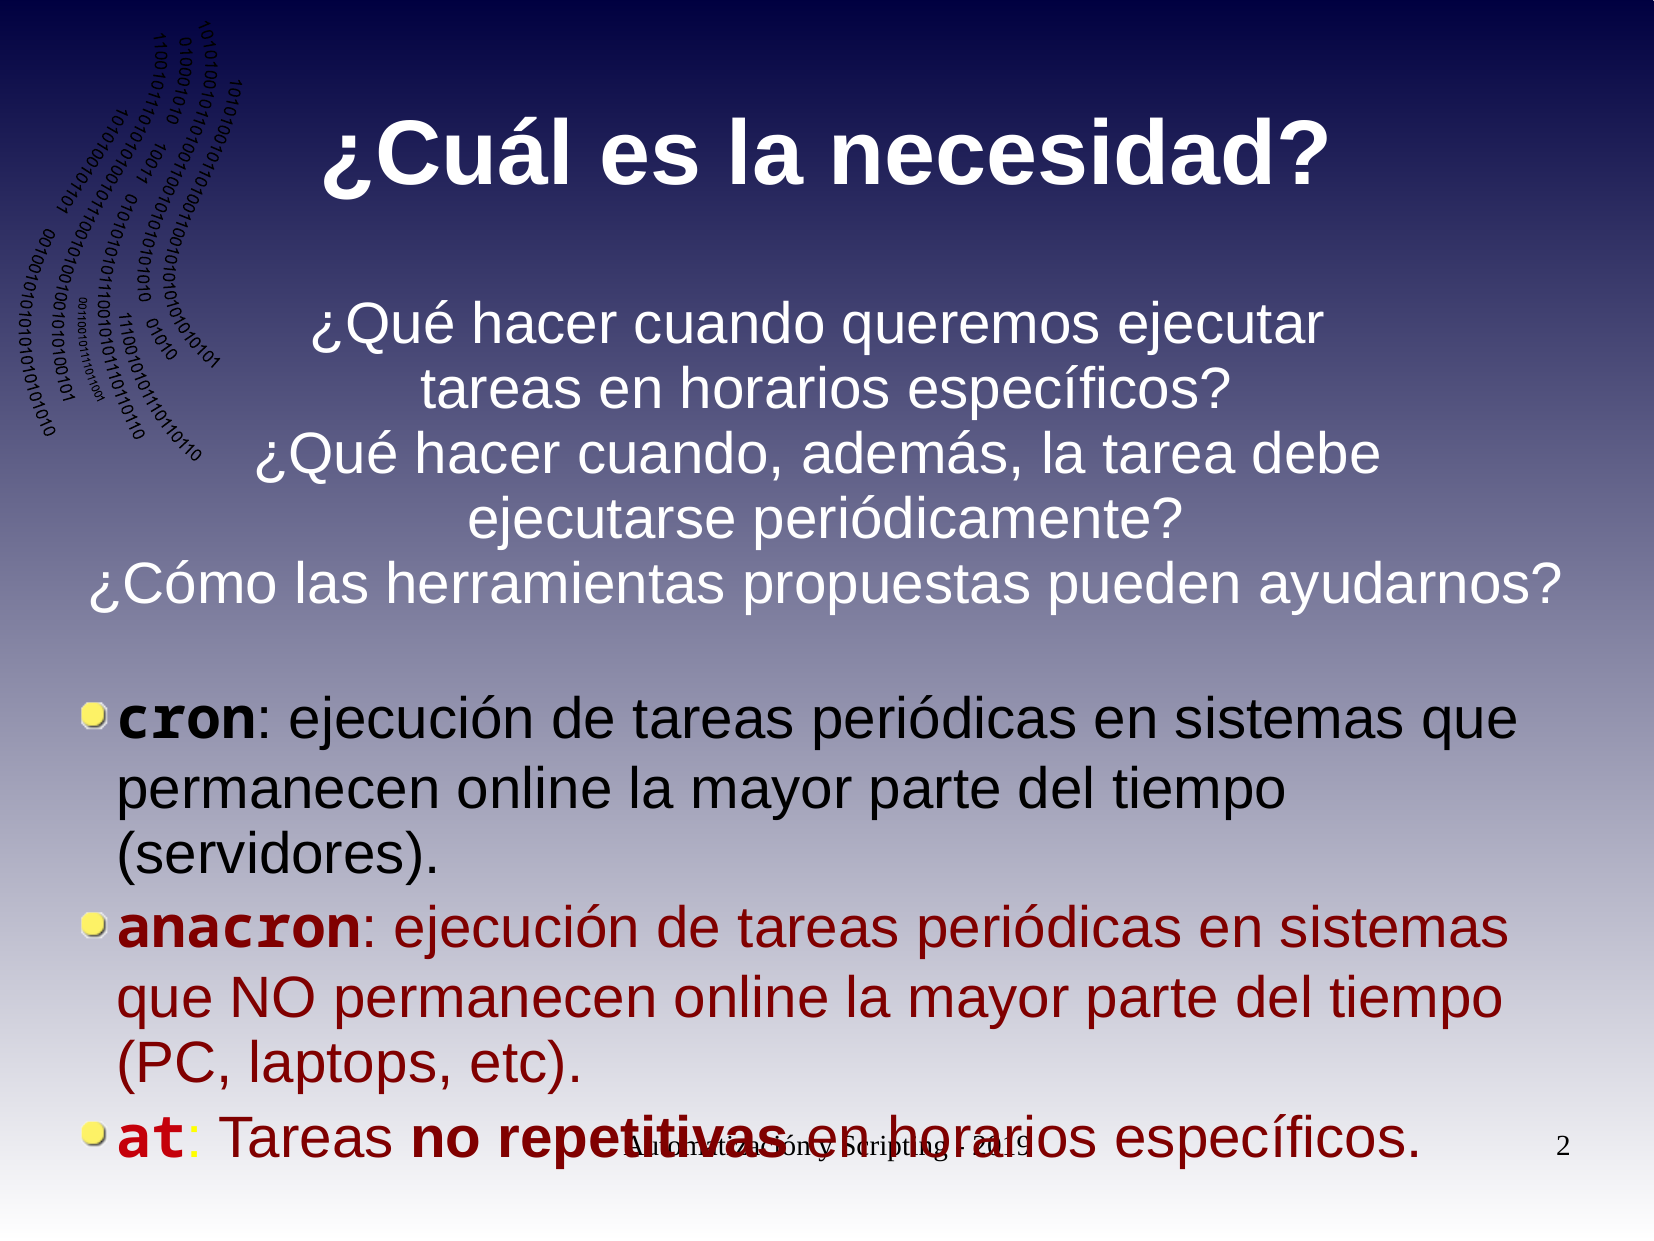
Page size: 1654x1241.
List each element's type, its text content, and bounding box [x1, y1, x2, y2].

text_box ¿Qué hacer cuando queremos ejecutar tareas en horarios específicos? ¿Qué hacer cuando, además, la tarea debe ejecutarse periódicamente? ¿Cómo las herramientas propuestas pueden ayudarnos? [72, 283, 1581, 669]
title ¿Cuál es la necesidad? [243, 49, 1571, 257]
text_box cron: ejecución de tareas periódicas en sistemas que permanecen online la mayor parte del tiempo (servidores). anacron: ejecución de tareas periódicas en sistemas que NO permanecen online la mayor parte del tiempo (PC, laptops, etc). at: Tareas no repetitivas en horarios específicos. [65, 669, 1588, 1154]
picture [18, 20, 243, 461]
